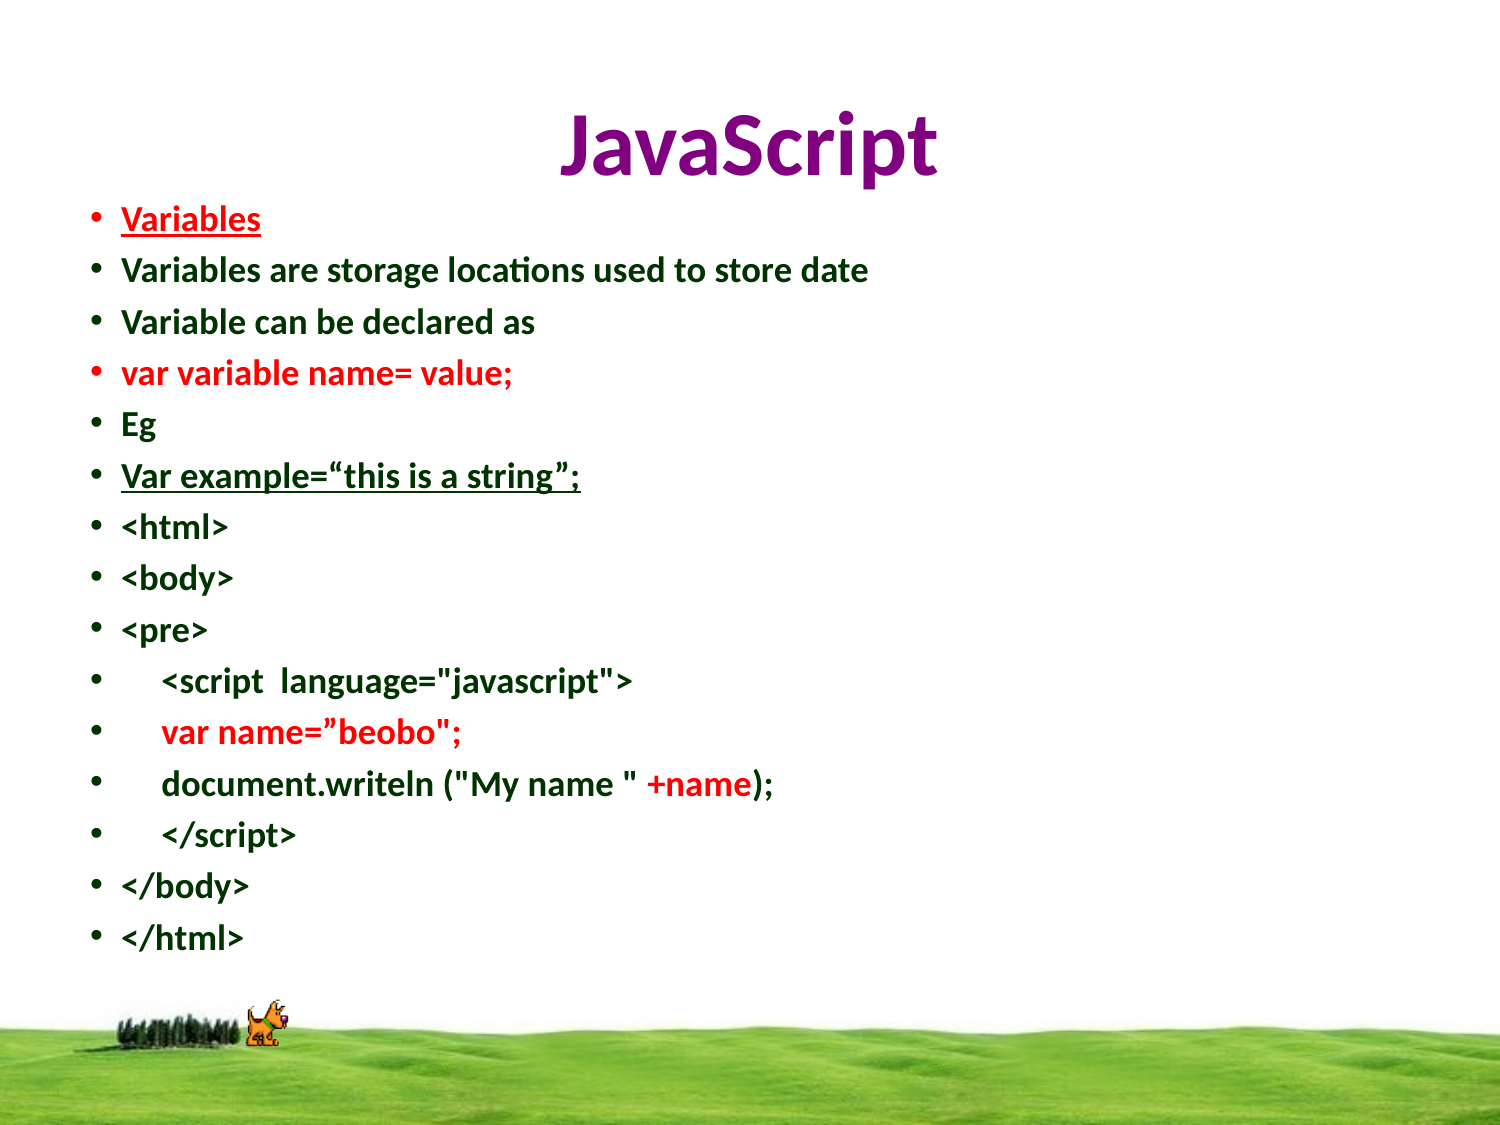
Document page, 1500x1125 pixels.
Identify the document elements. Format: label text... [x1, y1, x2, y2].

title JavaScript [75, 45, 1425, 233]
list Variables Variables are storage locations used to store date Variable can be declared as var variable name= value; Eg Var example=“this is a string”; <html> <body> <pre> <script language="javascript"> var name=”beobo"; document.writeln ("My name " +name); </script> </body> </html> [75, 187, 1388, 975]
picture [0, 995, 1500, 1125]
